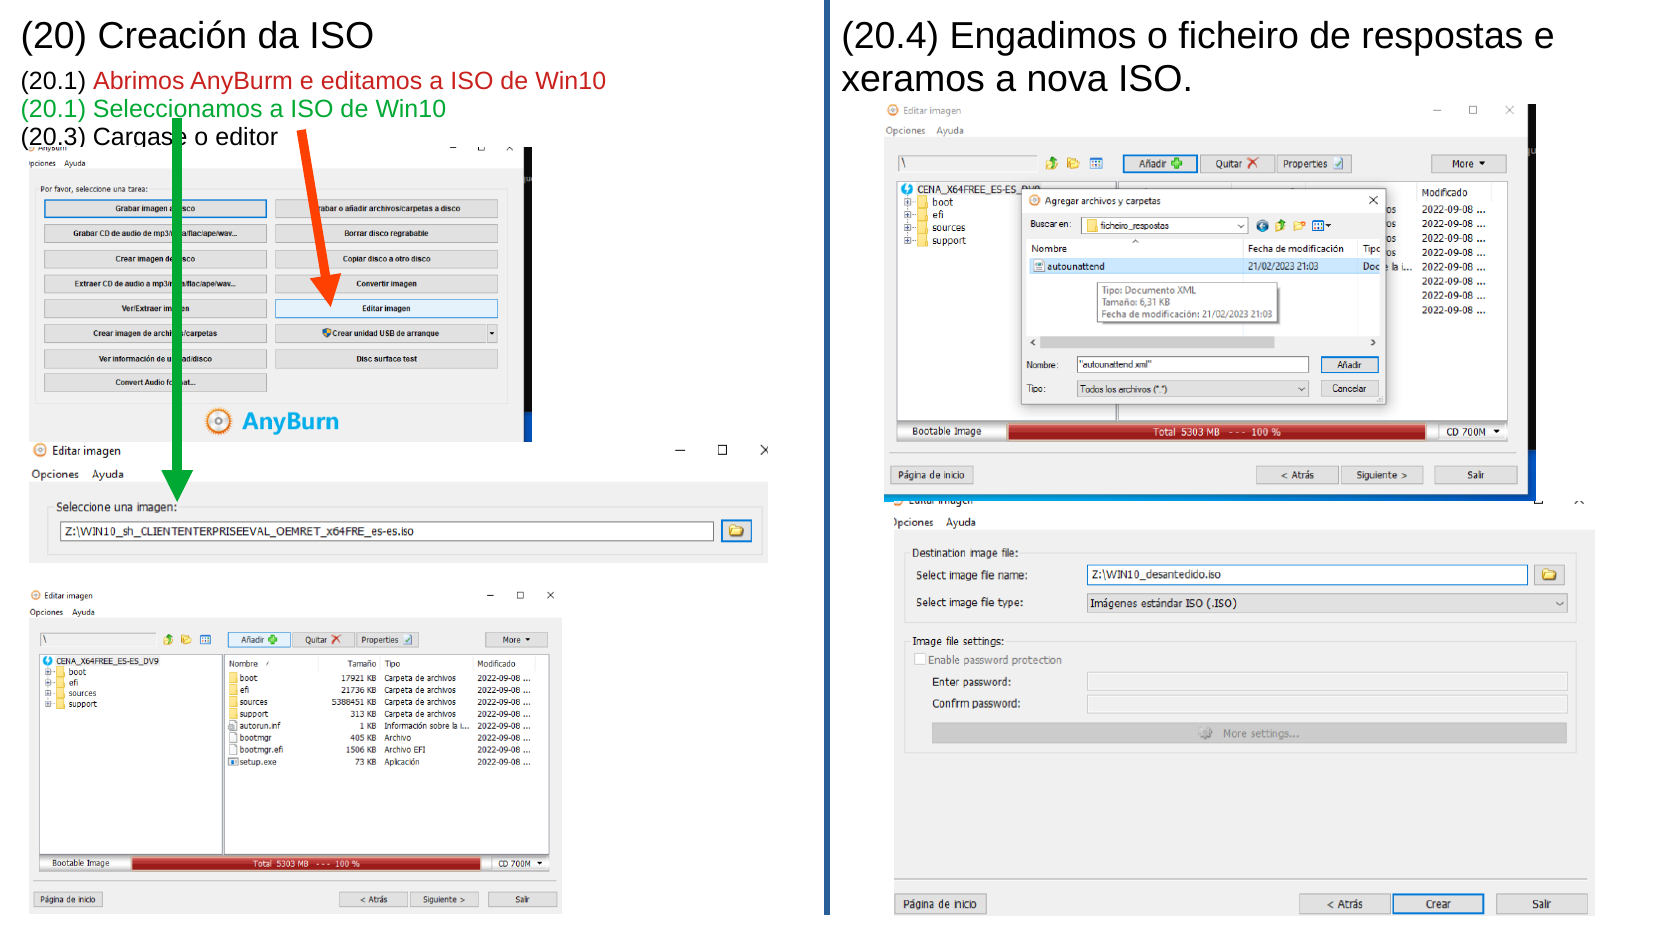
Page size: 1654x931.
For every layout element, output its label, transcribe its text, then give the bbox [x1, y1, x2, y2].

text_box (20.1) Abrimos AnyBurm e editamos a ISO de Win10 (20.1) Seleccionamos a ISO de Win10 (20.3) Cargase o editor [5, 59, 804, 228]
text_box (20.4) Engadimos o ficheiro de respostas e xeramos a nova ISO. [826, 7, 1625, 119]
picture [884, 104, 1595, 916]
text_box (20) Creación da ISO [5, 7, 804, 59]
picture [29, 590, 562, 914]
picture [29, 147, 768, 563]
